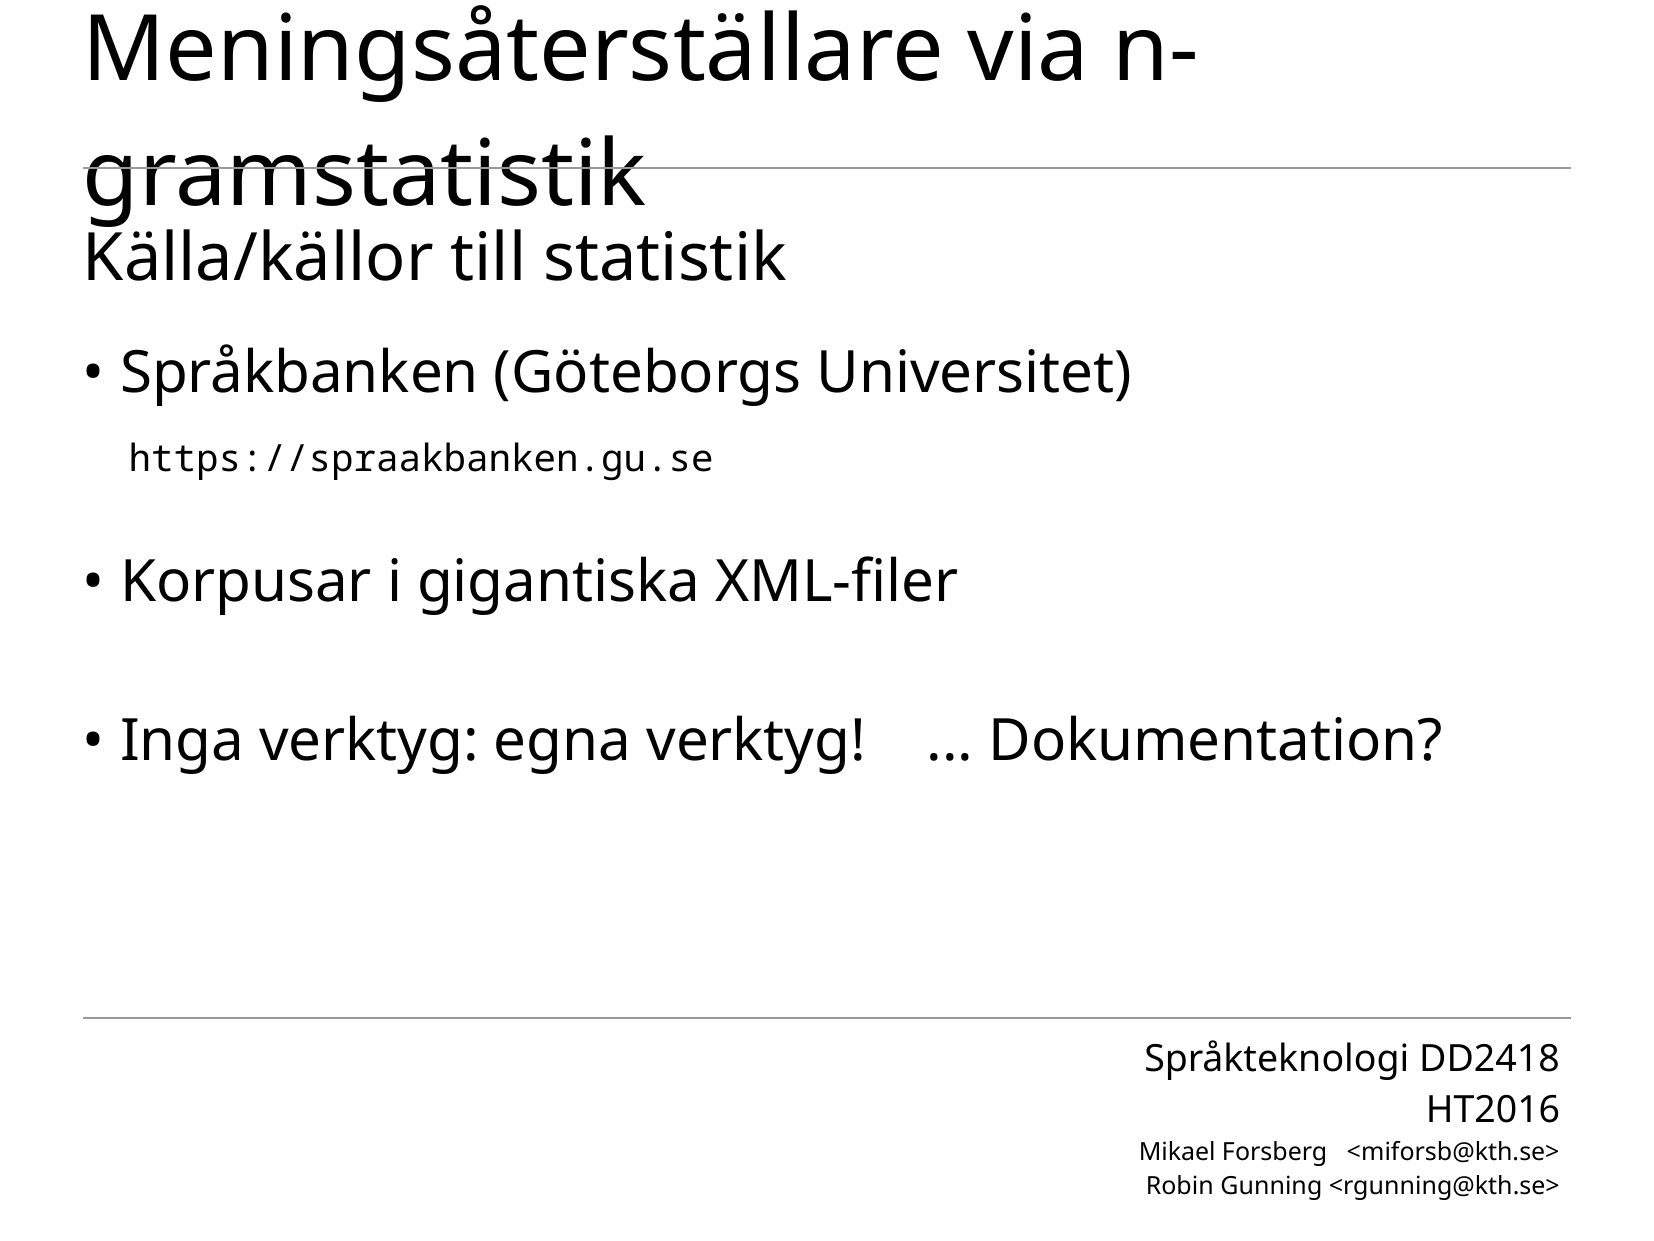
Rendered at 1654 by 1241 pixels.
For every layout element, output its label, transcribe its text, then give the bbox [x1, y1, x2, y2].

title Källa/källor till statistik [82, 194, 1571, 316]
subtitle • Språkbanken (Göteborgs Universitet) https://spraakbanken.gu.se • Korpusar i gigantiska XML-filer • Inga verktyg: egna verktyg! ... Dokumentation? [82, 330, 1571, 1010]
title Meningsåterställare via n-gramstatistik [82, 46, 1571, 167]
text_box Språkteknologi DD2418 HT2016 Mikael Forsberg <miforsb@kth.se> Robin Gunning <rgunning@kth.se> [1020, 1024, 1576, 1156]
